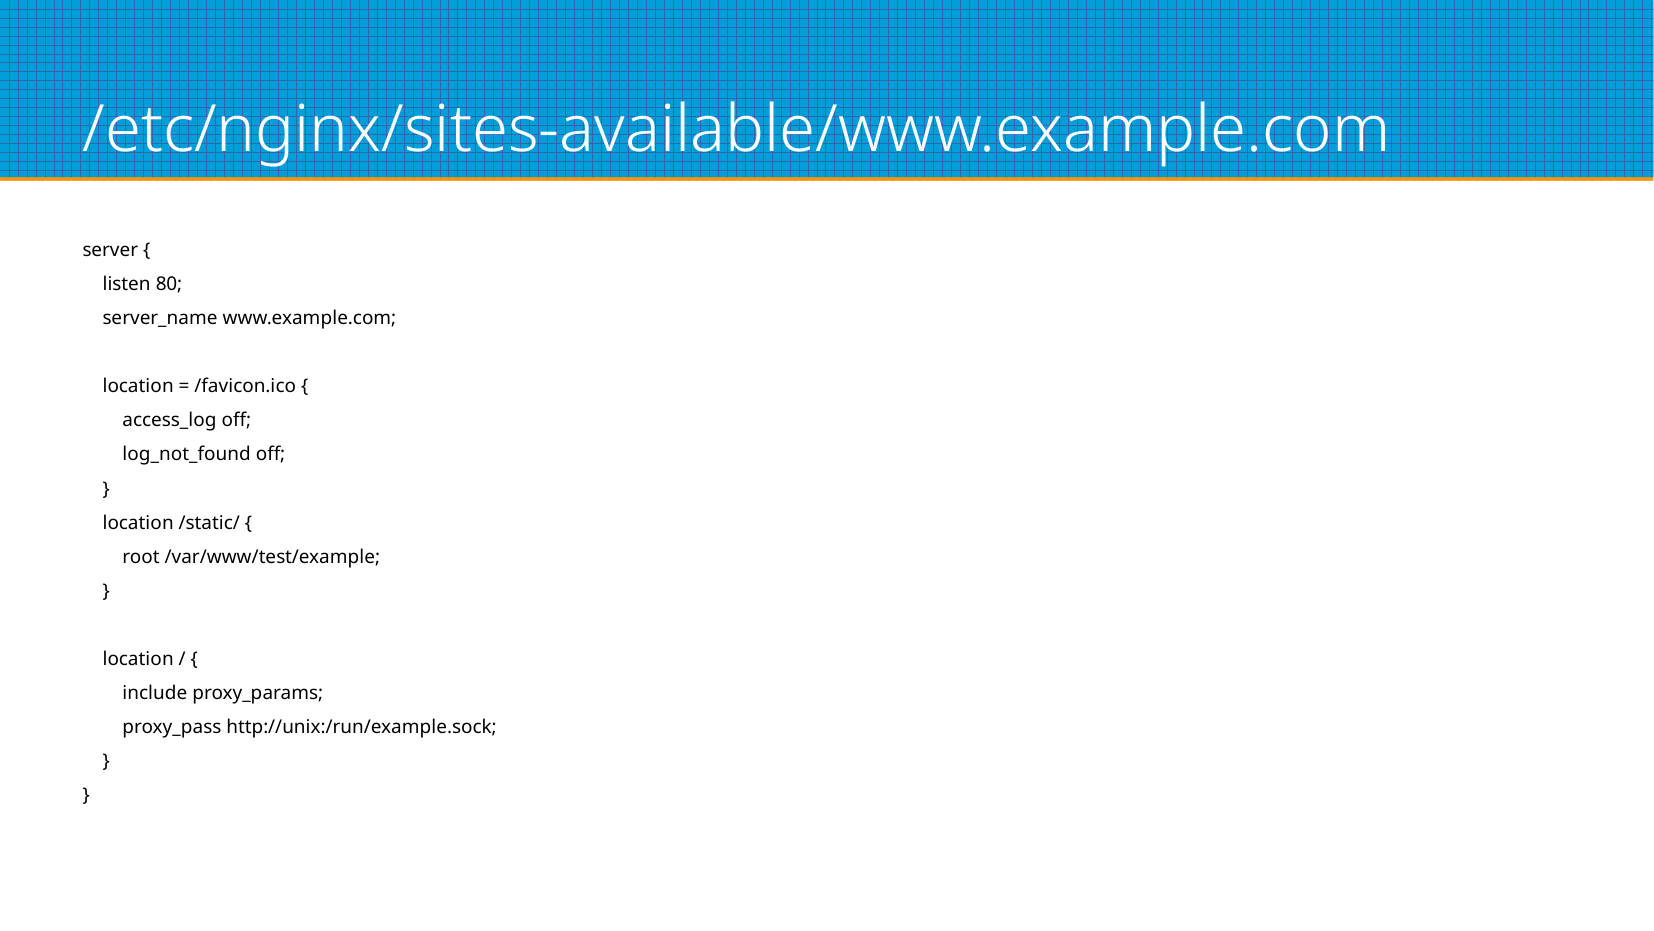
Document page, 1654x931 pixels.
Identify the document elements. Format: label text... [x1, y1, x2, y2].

list server { listen 80; server_name www.example.com; location = /favicon.ico { access_log off; log_not_found off; } location /static/ { root /var/www/test/example; } location / { include proxy_params; proxy_pass http://unix:/run/example.sock; } } [82, 236, 1563, 811]
title /etc/nginx/sites-available/www.example.com [82, 14, 1571, 171]
